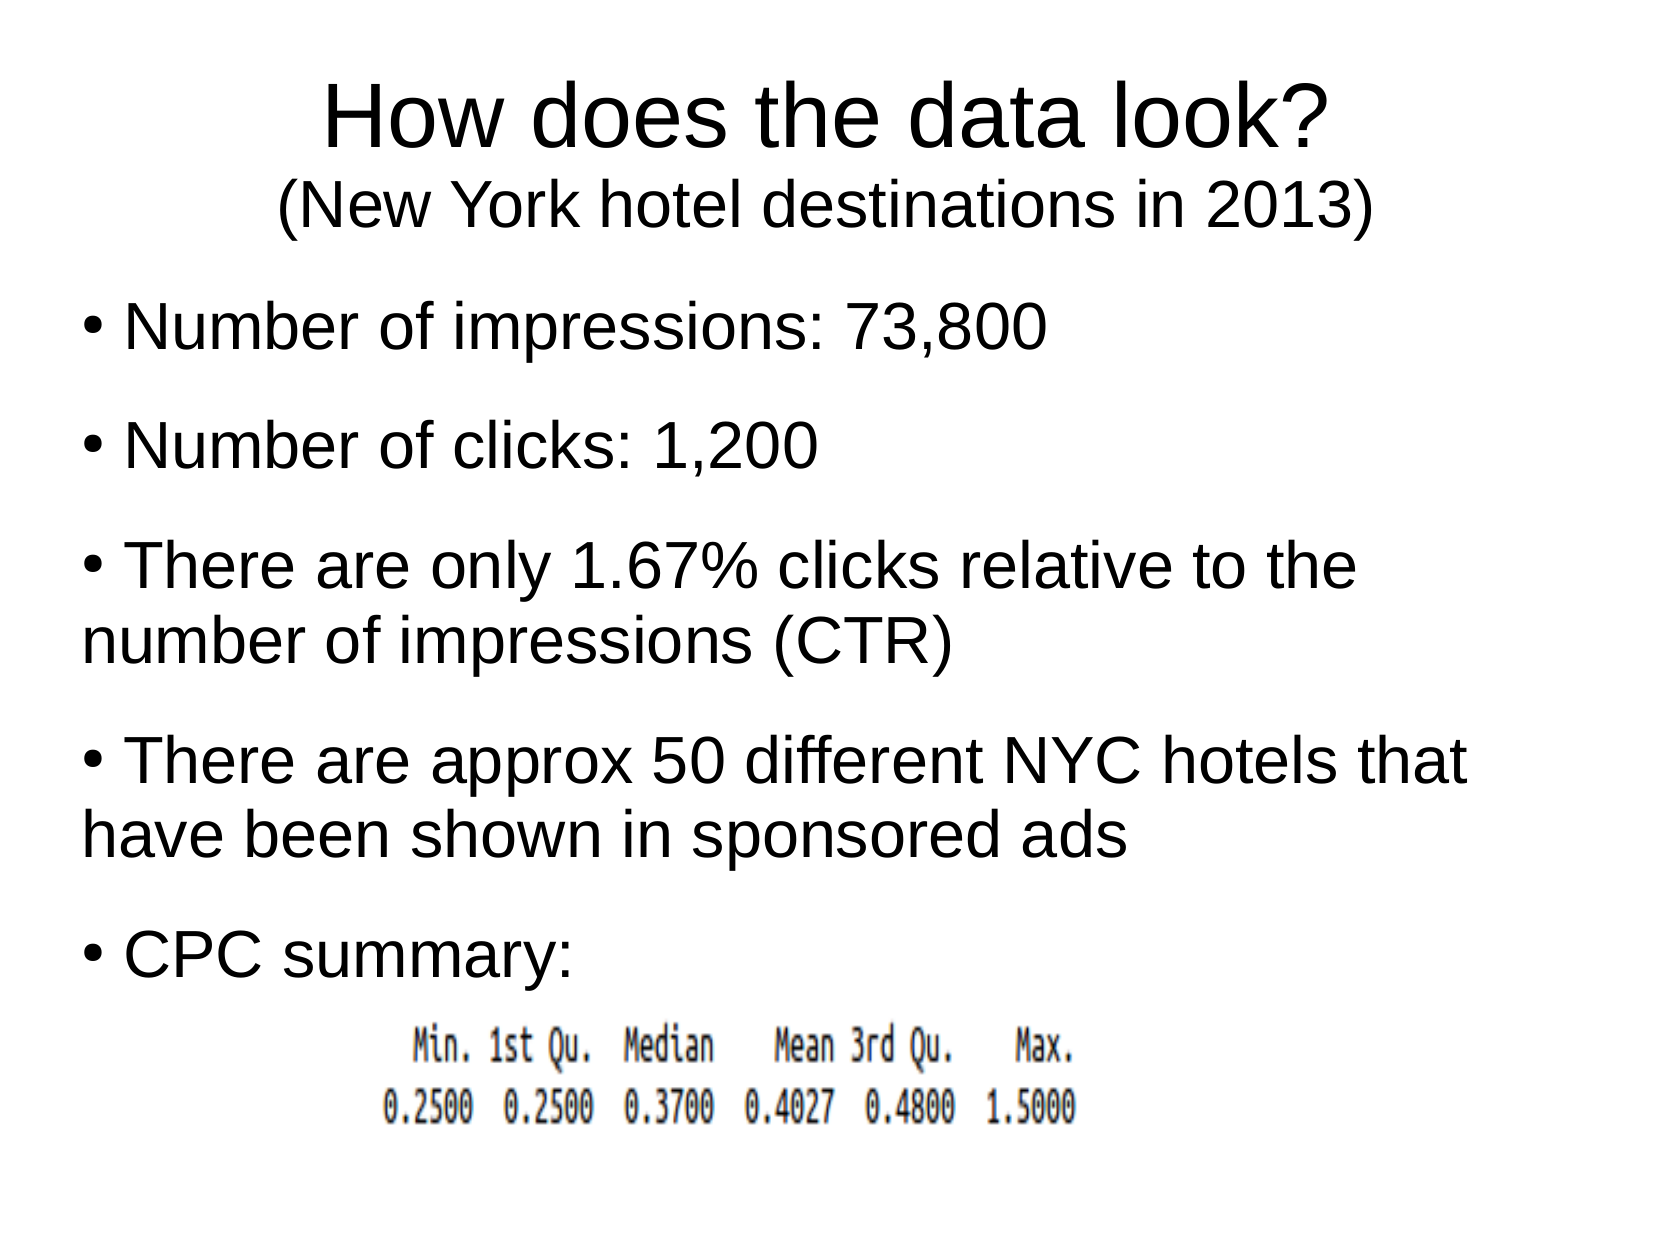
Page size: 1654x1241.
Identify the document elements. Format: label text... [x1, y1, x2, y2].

title How does the data look? (New York hotel destinations in 2013) [82, 49, 1571, 257]
subtitle Number of impressions: 73,800 Number of clicks: 1,200 There are only 1.67% clicks relative to the number of impressions (CTR) There are approx 50 different NYC hotels that have been shown in sponsored ads CPC summary: [80, 288, 1570, 1080]
picture [360, 1013, 1126, 1141]
